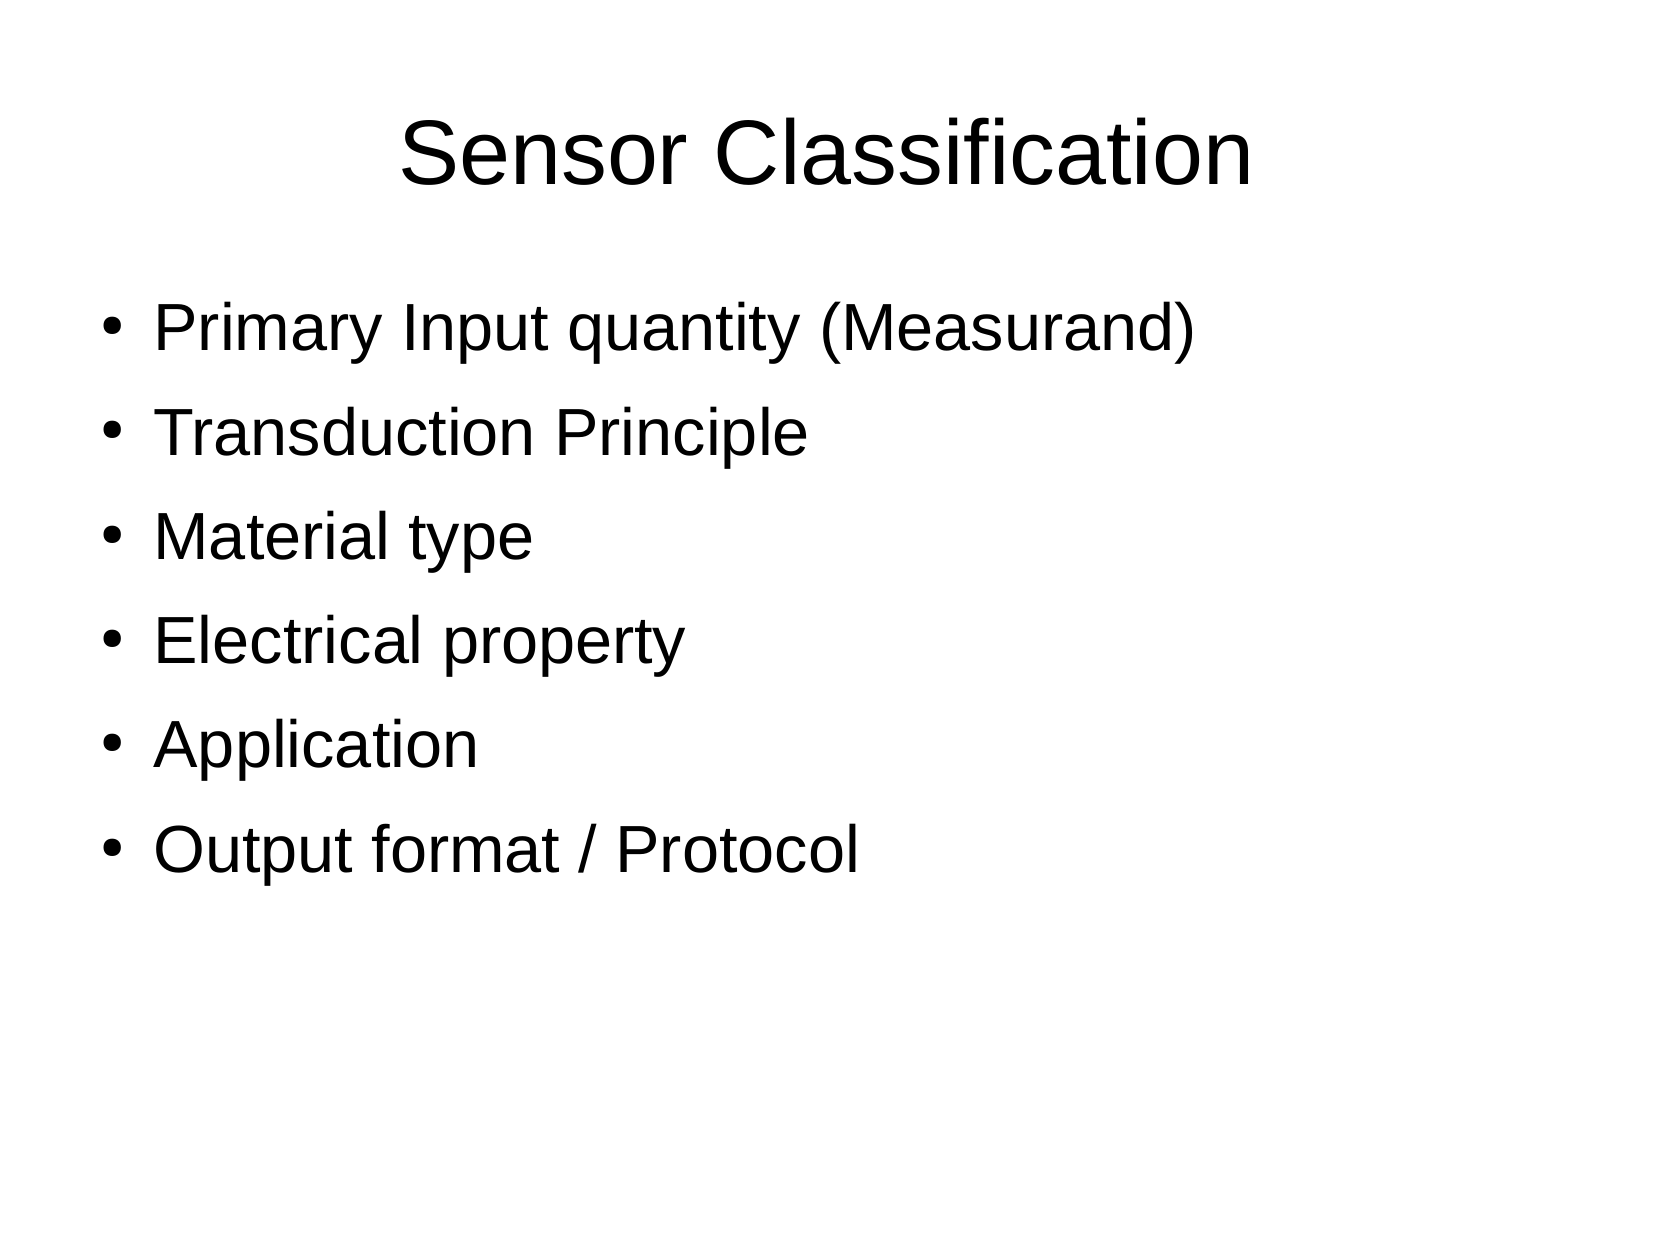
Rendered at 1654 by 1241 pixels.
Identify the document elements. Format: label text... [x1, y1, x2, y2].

title Sensor Classification [82, 49, 1571, 257]
list Primary Input quantity (Measurand) Transduction Principle Material type Electrical property Application Output format / Protocol [82, 290, 1571, 1010]
